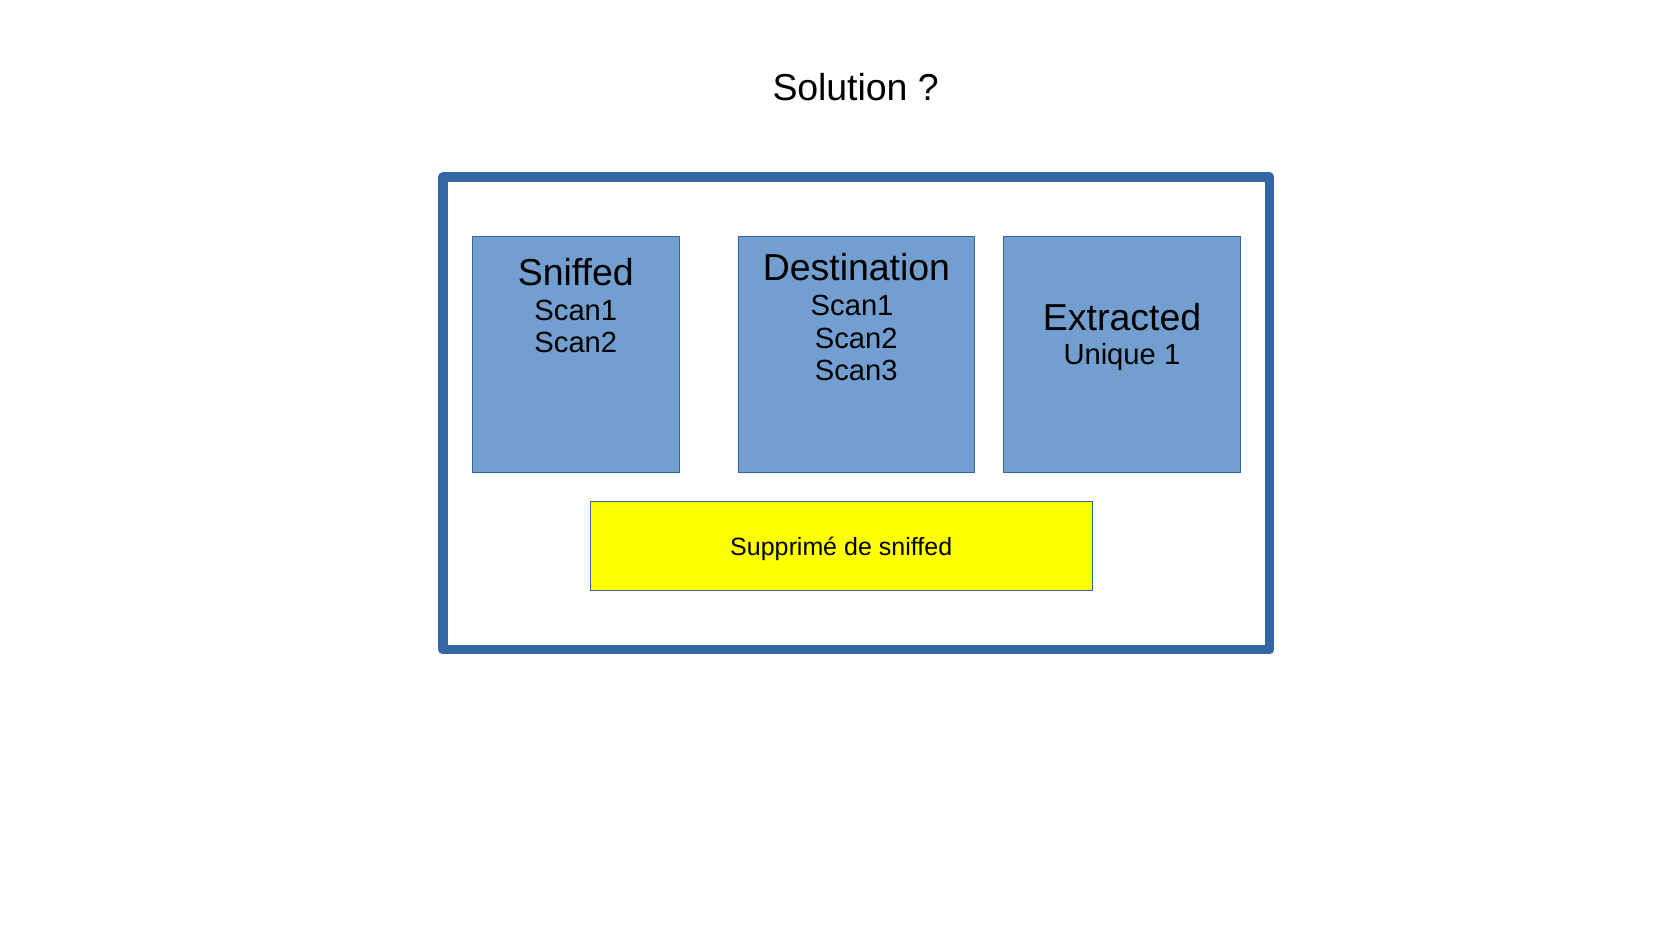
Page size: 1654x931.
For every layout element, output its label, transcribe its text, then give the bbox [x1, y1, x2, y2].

text_box Supprimé de sniffed [590, 501, 1093, 591]
text_box Solution ? [620, 59, 1092, 124]
text_box [442, 177, 1270, 650]
